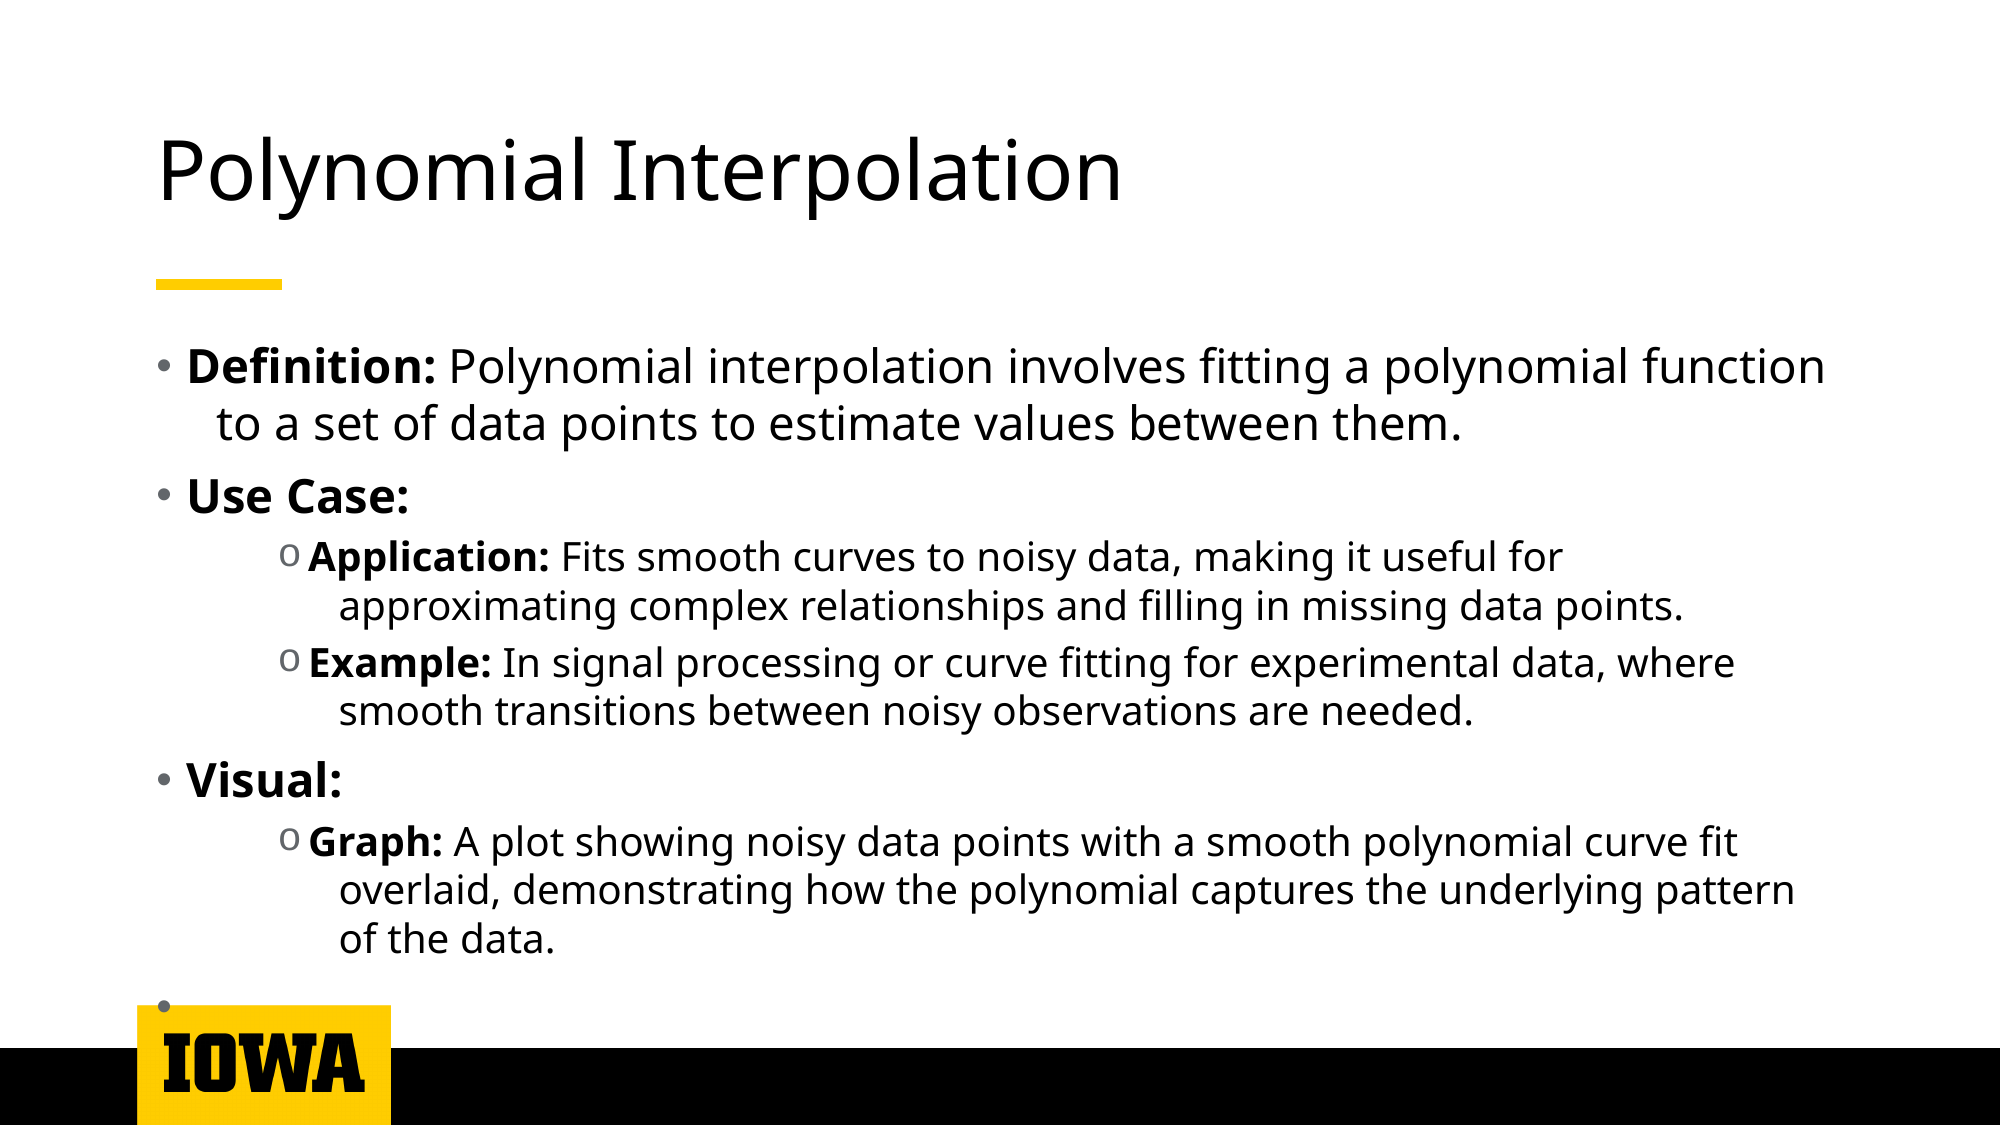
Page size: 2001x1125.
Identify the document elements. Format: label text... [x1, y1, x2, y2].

title Polynomial Interpolation [156, 63, 1844, 283]
list Definition: Polynomial interpolation involves fitting a polynomial function to a set of data points to estimate values between them. Use Case: Application: Fits smooth curves to noisy data, making it useful for approximating complex relationships and filling in missing data points. Example: In signal processing or curve fitting for experimental data, where smooth transitions between noisy observations are needed. Visual: Graph: A plot showing noisy data points with a smooth polynomial curve fit overlaid, demonstrating how the polynomial captures the underlying pattern of the data. [156, 336, 1844, 976]
